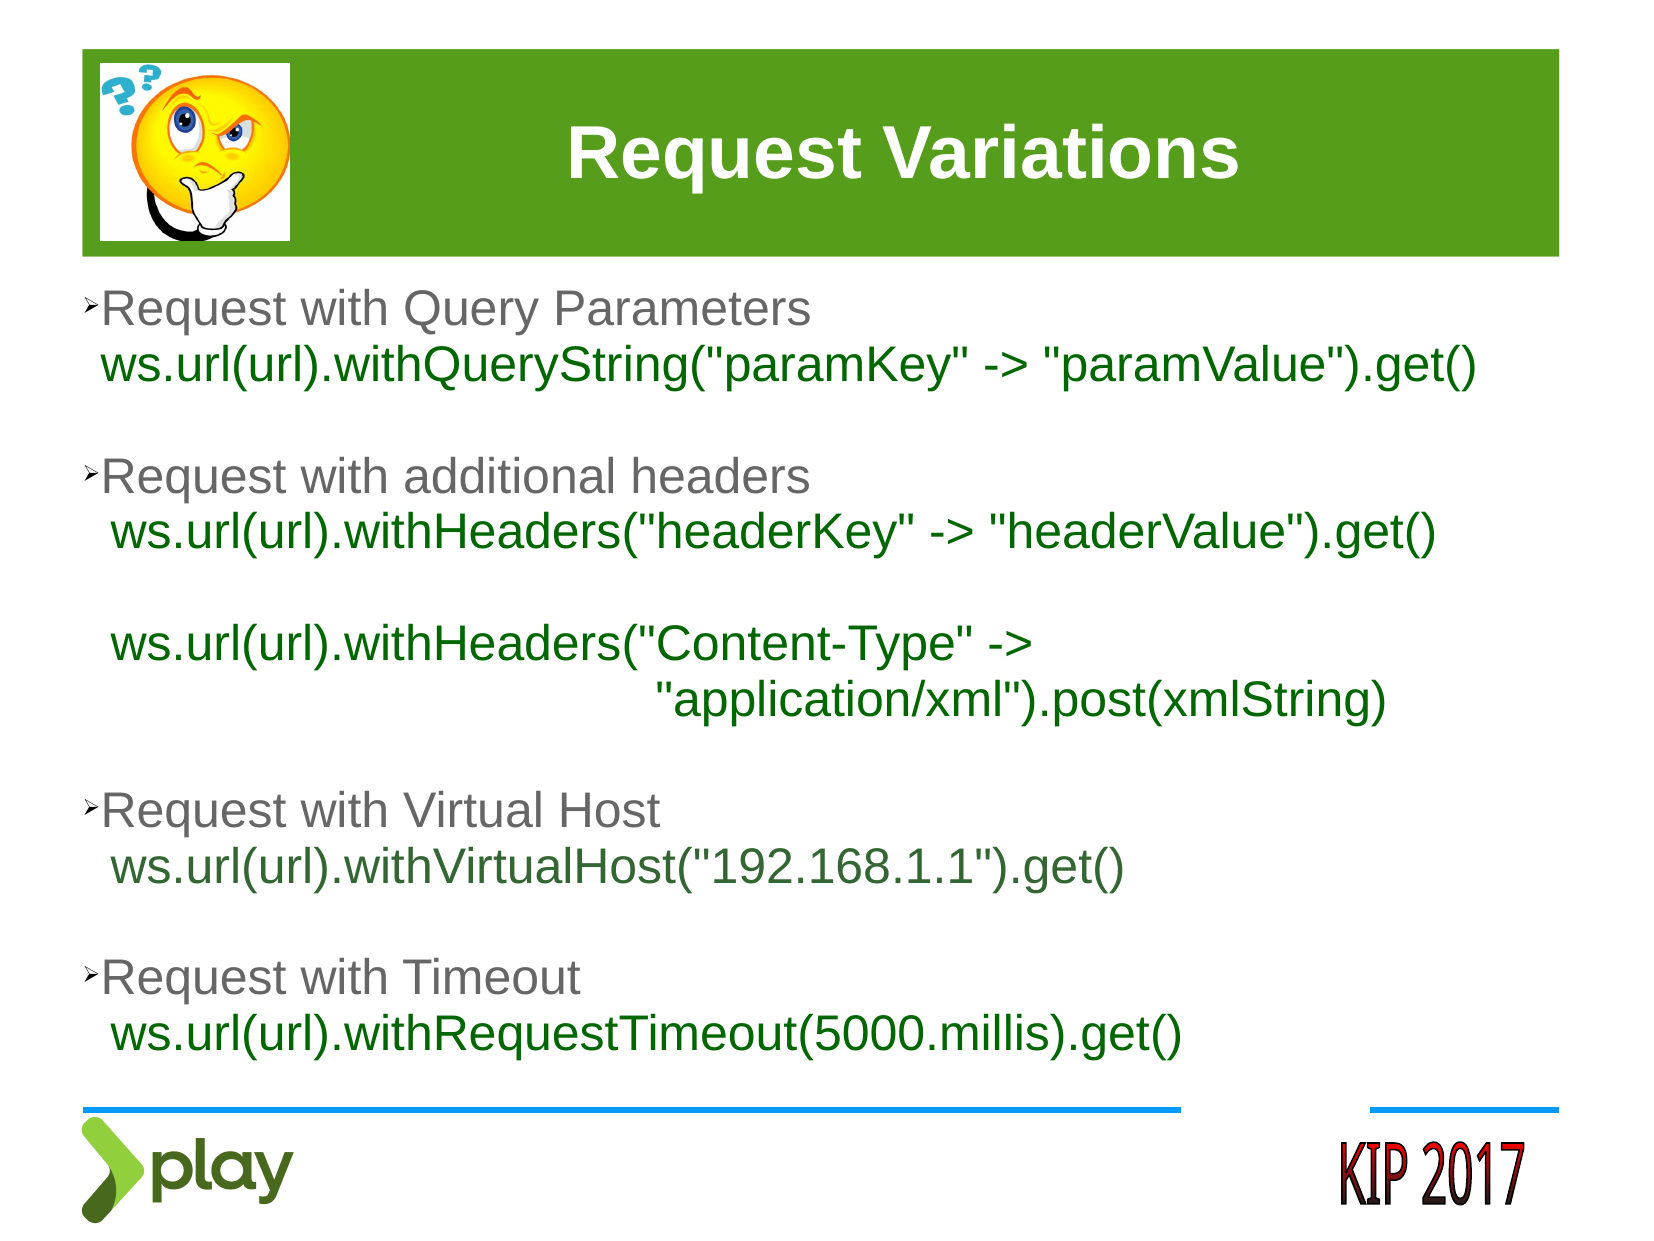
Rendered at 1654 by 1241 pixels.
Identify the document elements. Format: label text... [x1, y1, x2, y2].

title Request Variations [82, 49, 1560, 257]
picture [68, 1111, 302, 1229]
subtitle Request with Query Parameters ws.url(url).withQueryString("paramKey" -> "paramValue").get() Request with additional headers ws.url(url).withHeaders("headerKey" -> "headerValue").get() ws.url(url).withHeaders("Content-Type" -> "application/xml").post(xmlString) Request with Virtual Host ws.url(url).withVirtualHost("192.168.1.1").get() Request with Timeout ws.url(url).withRequestTimeout(5000.millis).get() [82, 257, 1536, 1173]
picture [100, 63, 290, 241]
